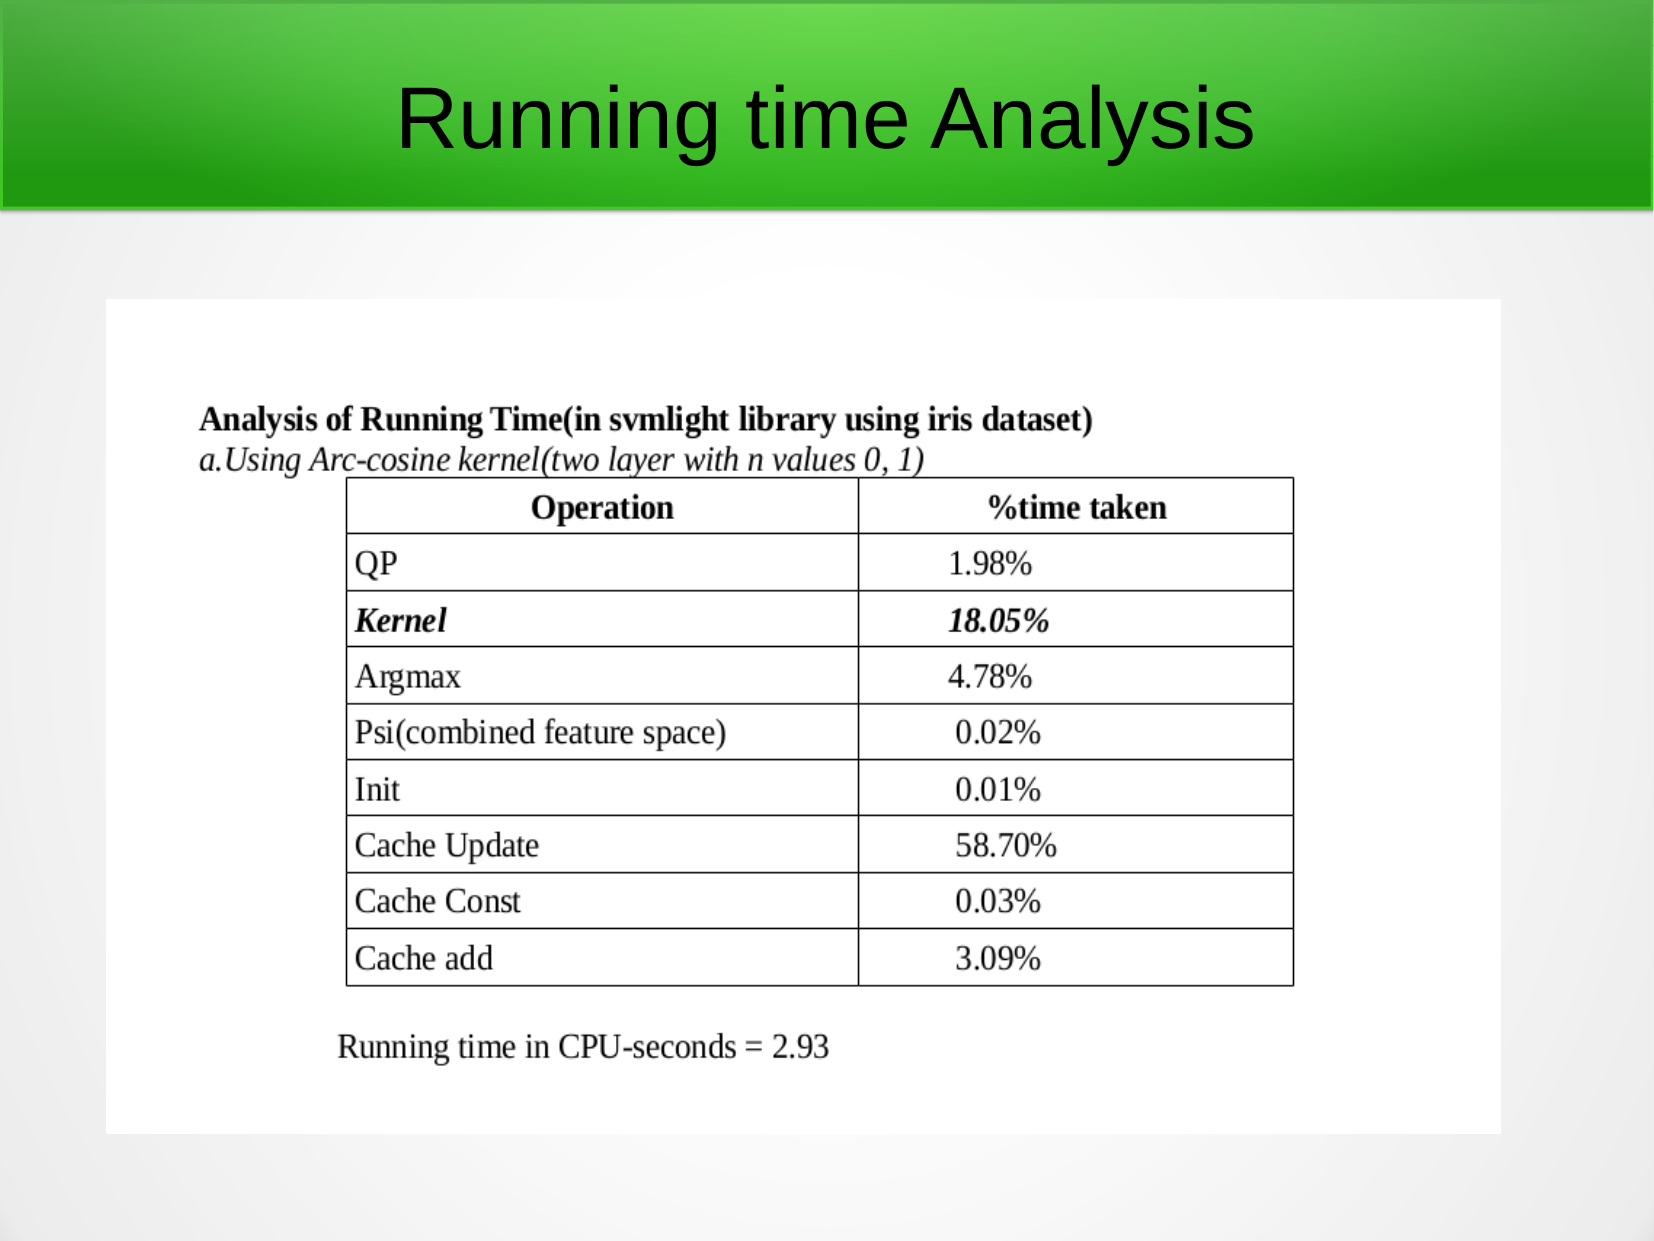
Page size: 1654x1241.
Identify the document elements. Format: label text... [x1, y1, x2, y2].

title Running time Analysis [82, 47, 1571, 189]
picture [106, 299, 1501, 1134]
